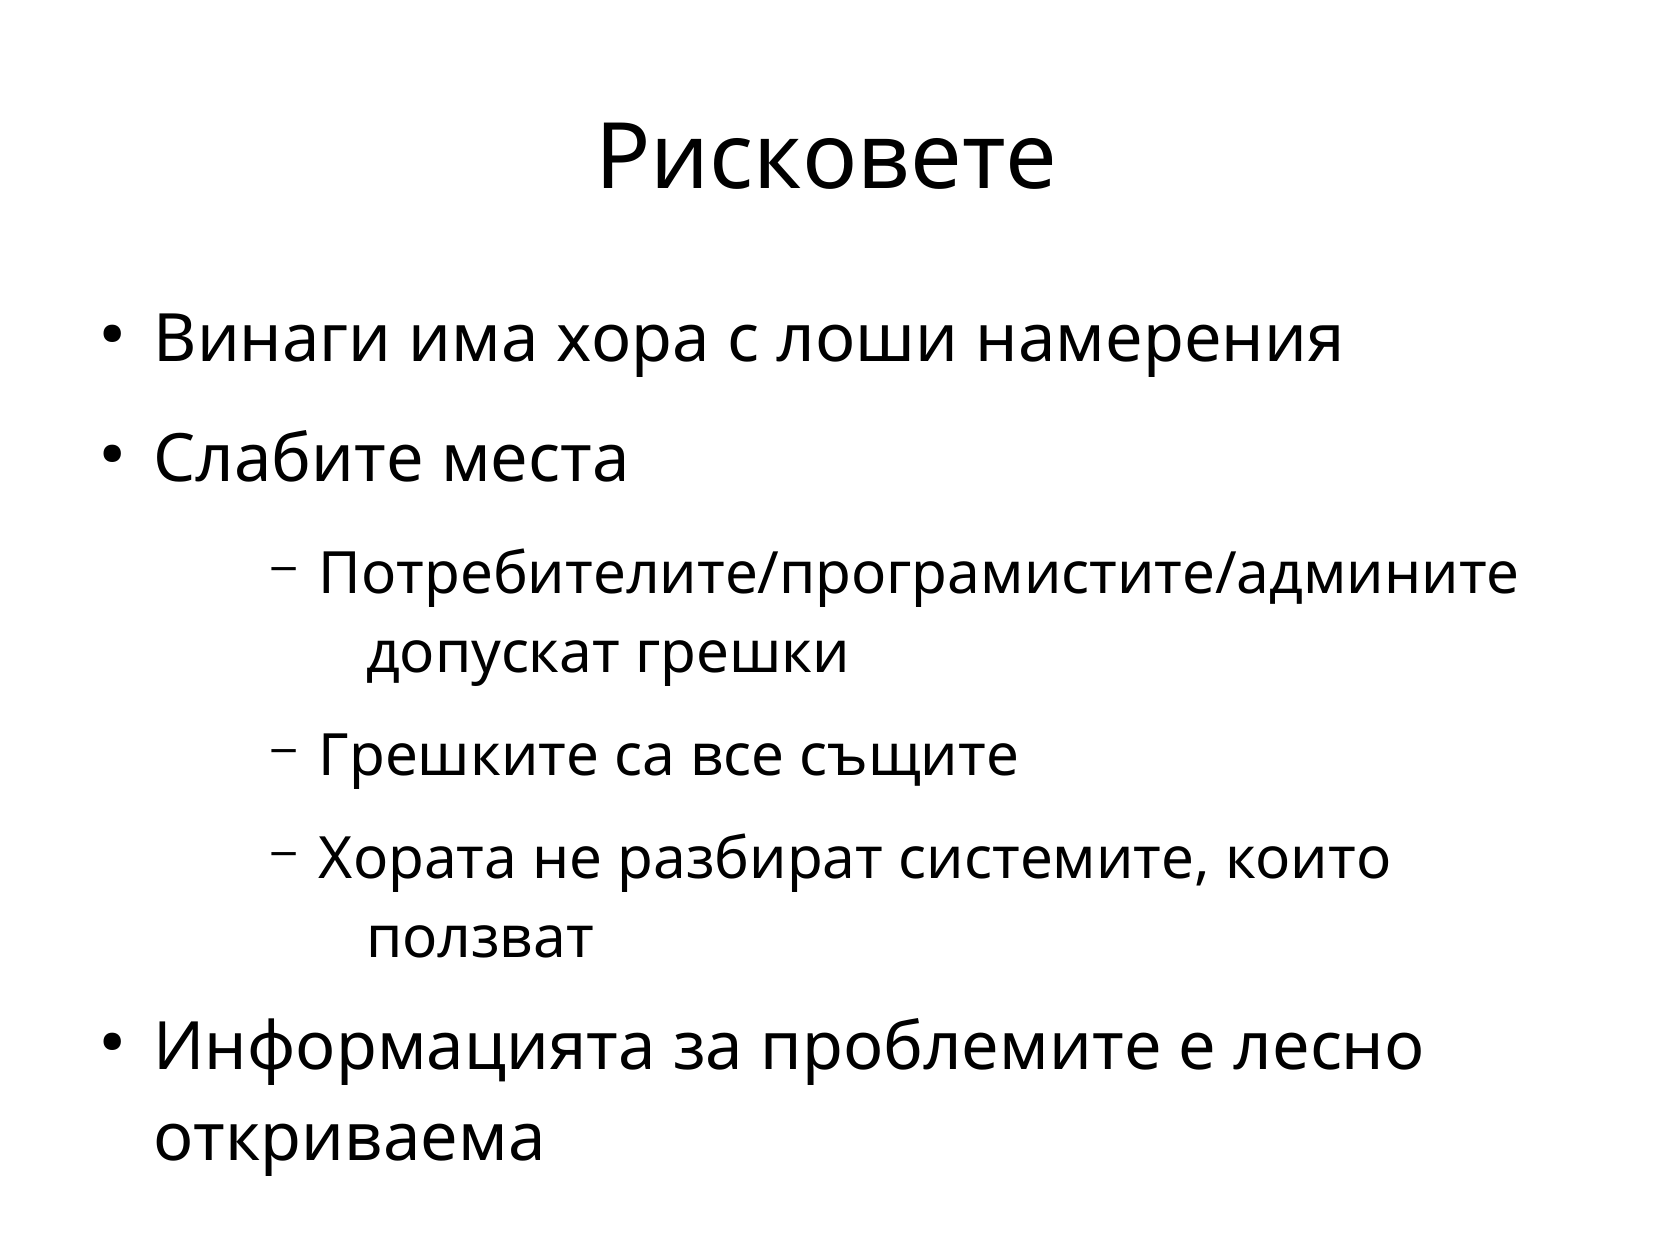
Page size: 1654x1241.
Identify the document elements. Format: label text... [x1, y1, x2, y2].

title Рисковете [82, 49, 1571, 257]
list Винаги има хора с лоши намерения Слабите места Потребителите/програмистите/админите допускат грешки Грешките са все същите Хората не разбират системите, които ползват Информацията за проблемите е лесно откриваема [82, 290, 1571, 1109]
